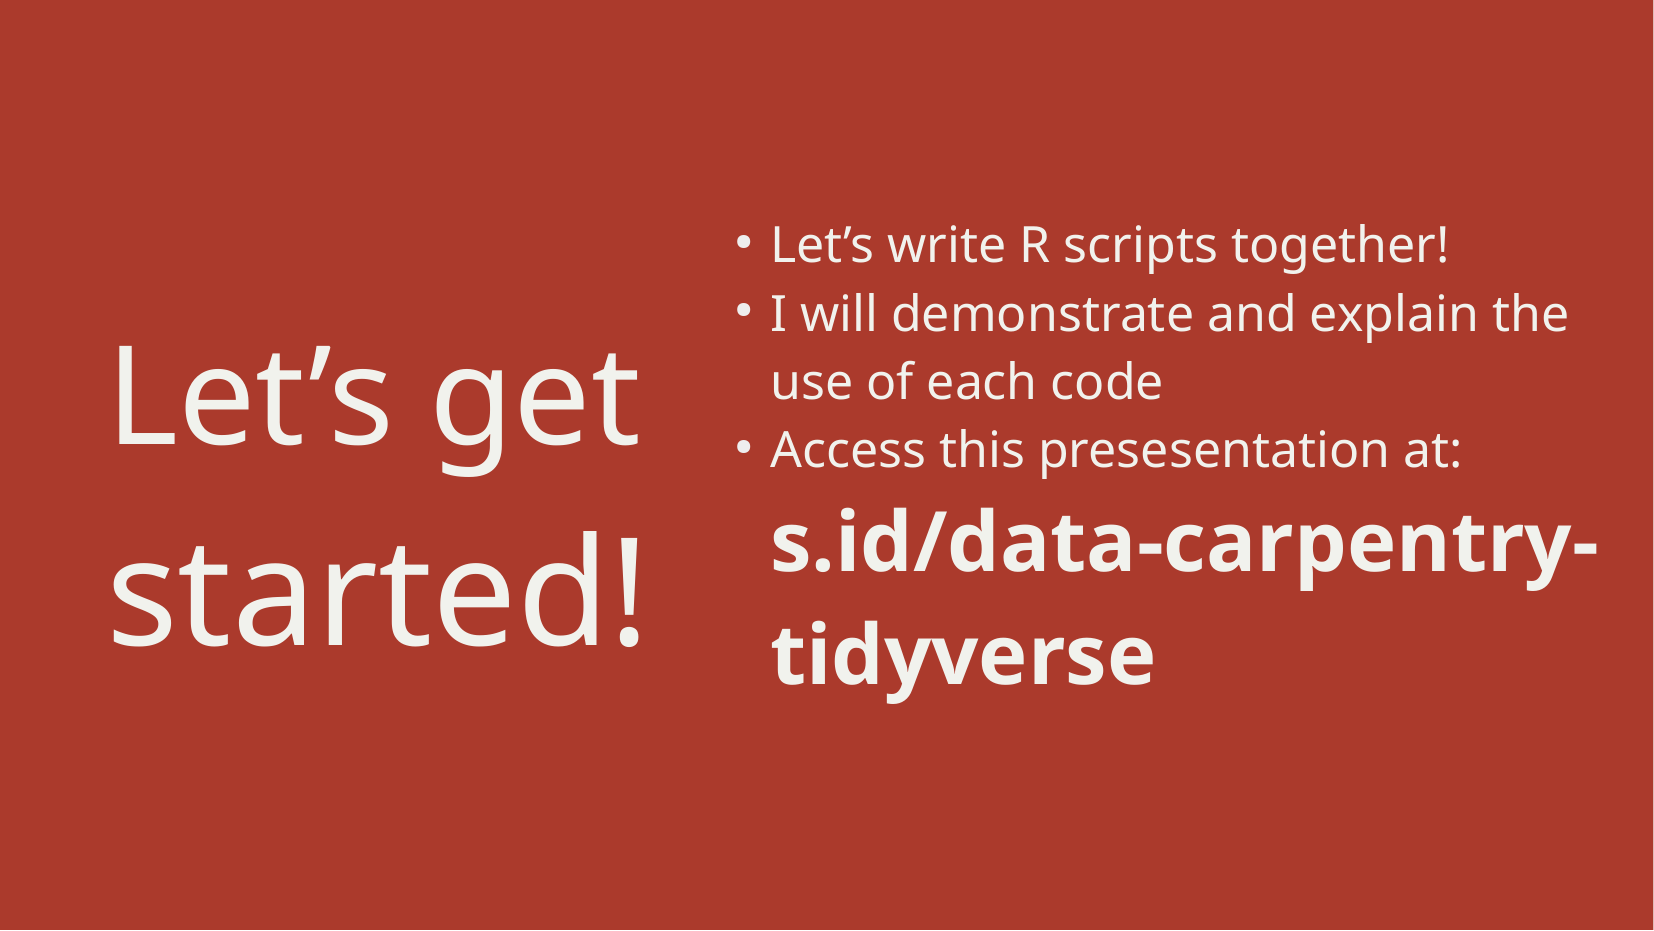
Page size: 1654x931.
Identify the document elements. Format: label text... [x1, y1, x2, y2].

text_box Let’s write R scripts together! I will demonstrate and explain the use of each code Access this presesentation at: s.id/data-carpentry-tidyverse [720, 201, 1624, 729]
text_box Let’s get started! [91, 290, 708, 656]
